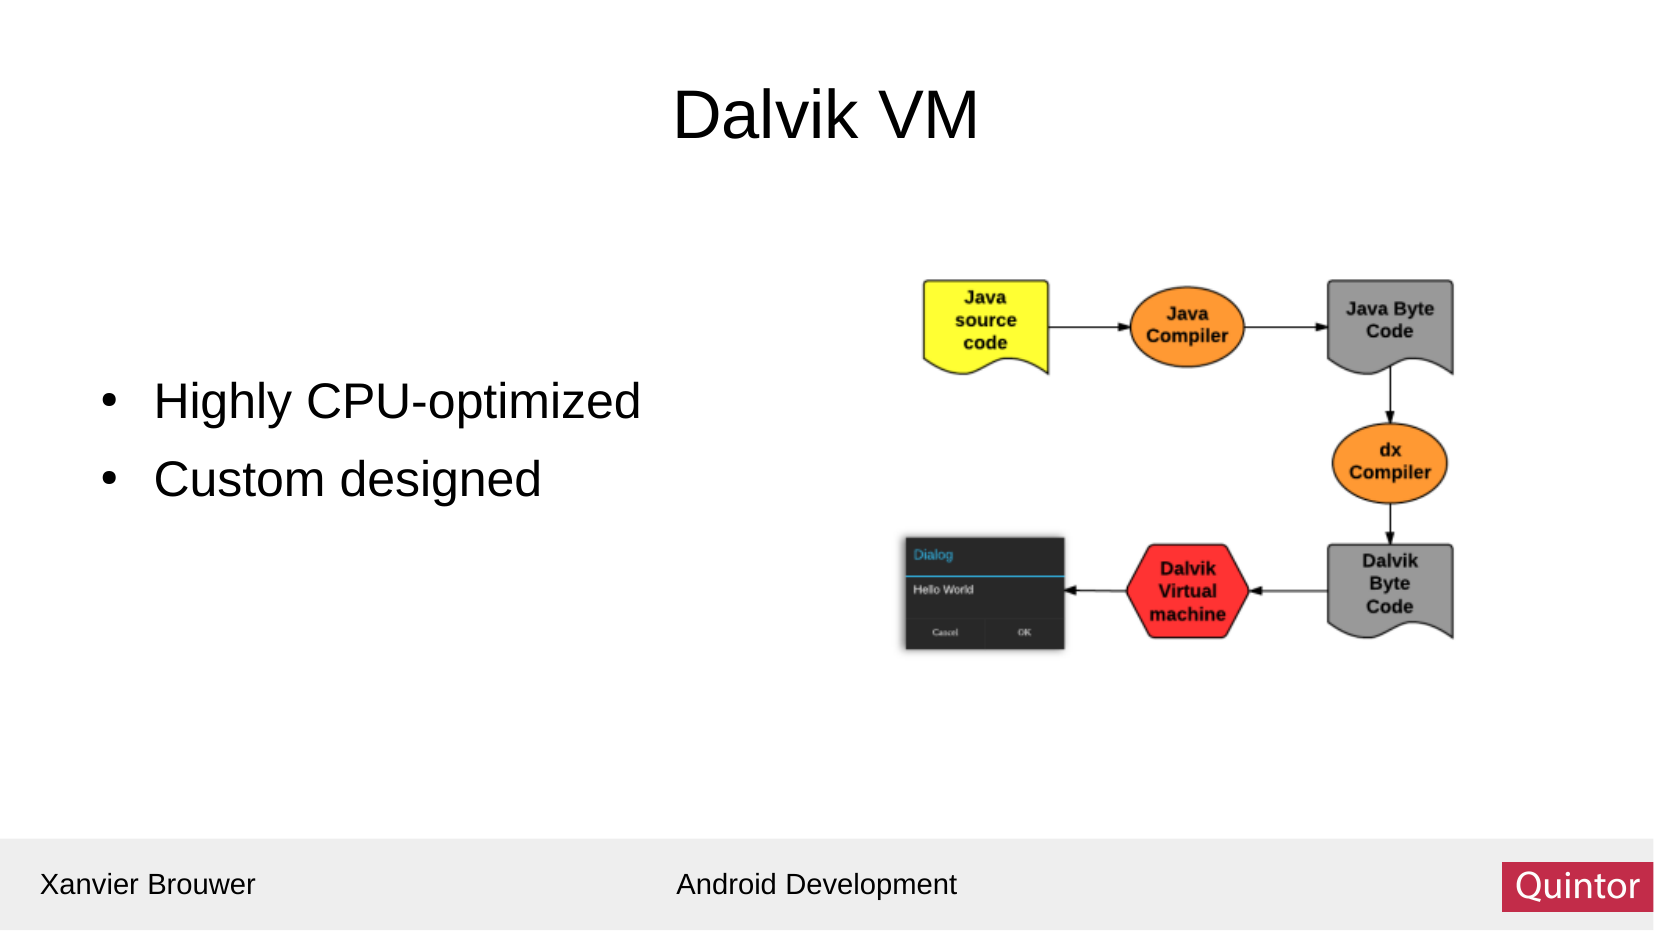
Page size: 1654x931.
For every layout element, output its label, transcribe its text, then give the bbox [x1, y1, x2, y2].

picture [1502, 862, 1654, 912]
title Dalvik VM [82, 37, 1571, 193]
picture [875, 253, 1501, 662]
list Highly CPU-optimized Custom designed [82, 217, 1571, 758]
